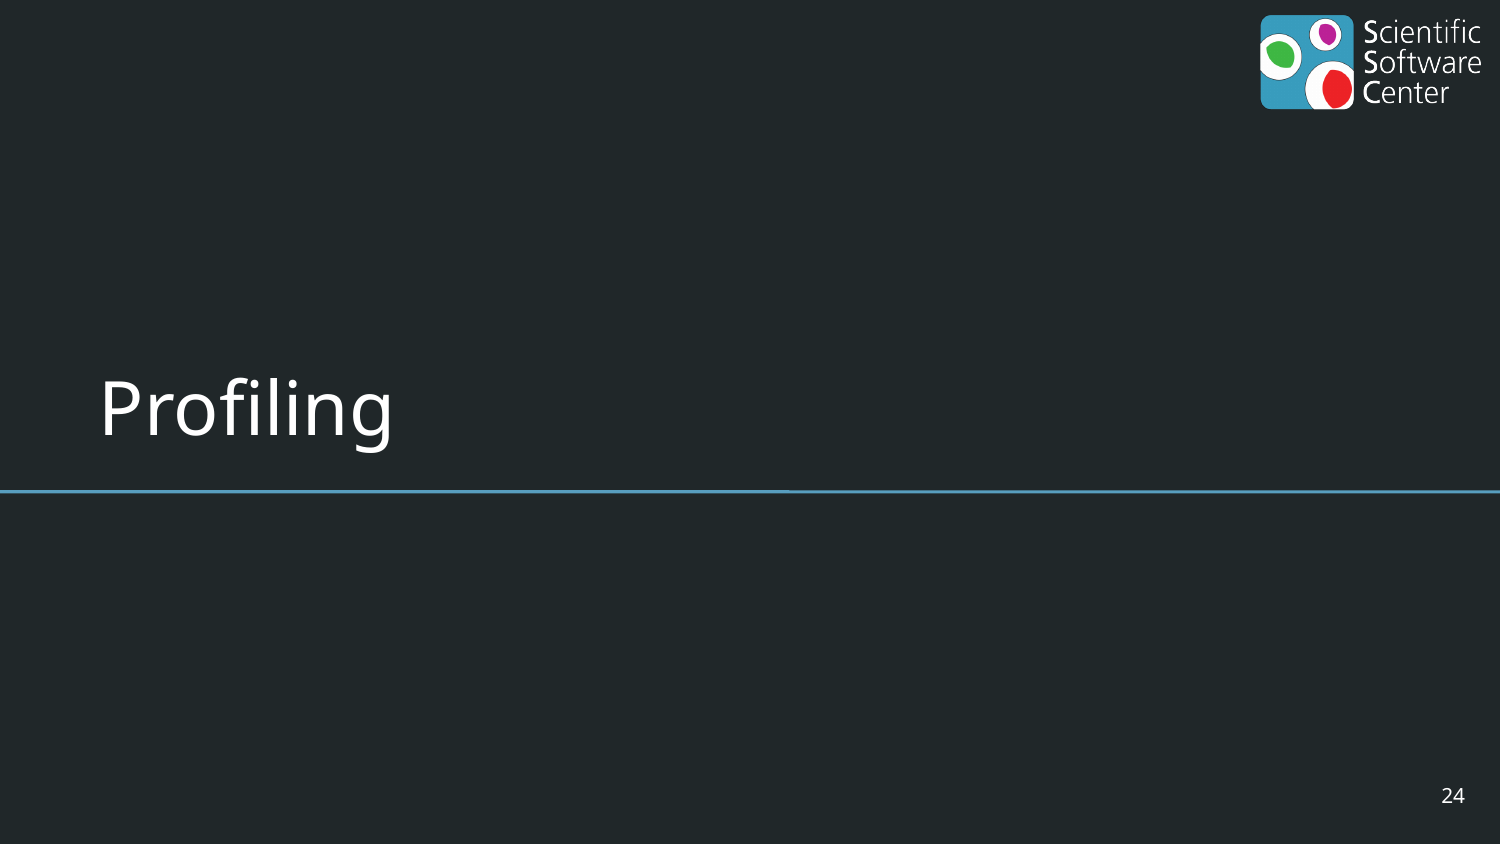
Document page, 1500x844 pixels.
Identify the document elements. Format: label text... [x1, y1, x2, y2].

picture [1260, 15, 1481, 110]
slide_number <number> [1389, 764, 1480, 830]
title Profiling [83, 337, 1417, 466]
